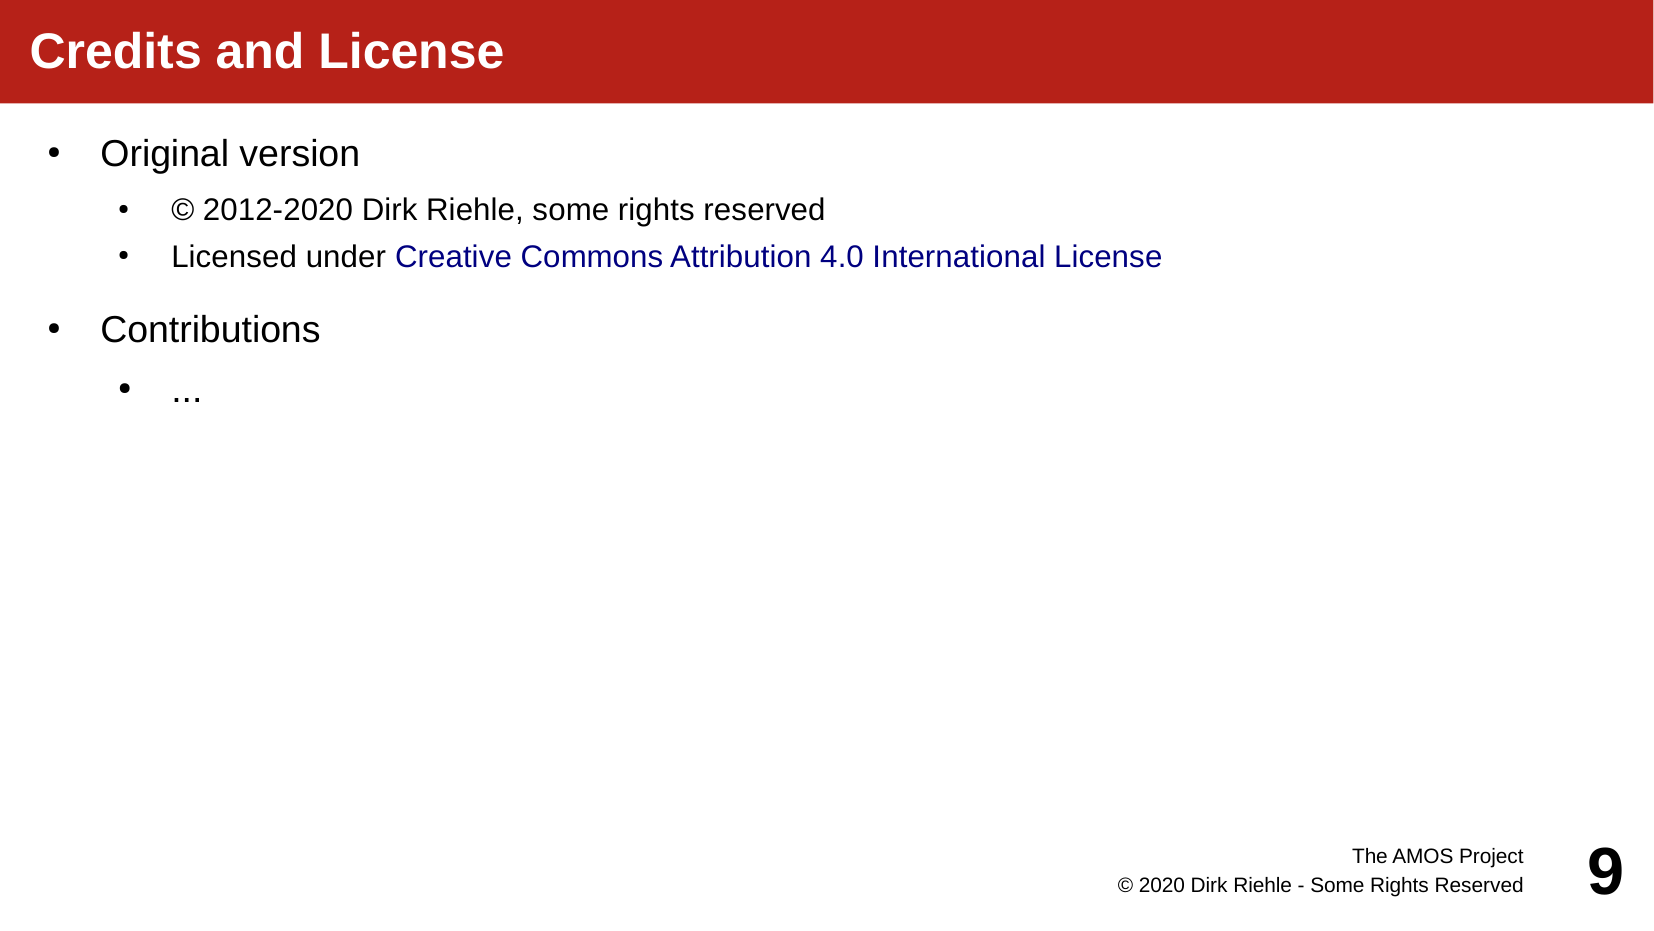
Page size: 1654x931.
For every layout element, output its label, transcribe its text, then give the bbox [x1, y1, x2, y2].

list Original version © 2012-2020 Dirk Riehle, some rights reserved Licensed under Creative Commons Attribution 4.0 International License Contributions ... [29, 132, 1625, 798]
title Credits and License [0, 0, 1654, 104]
